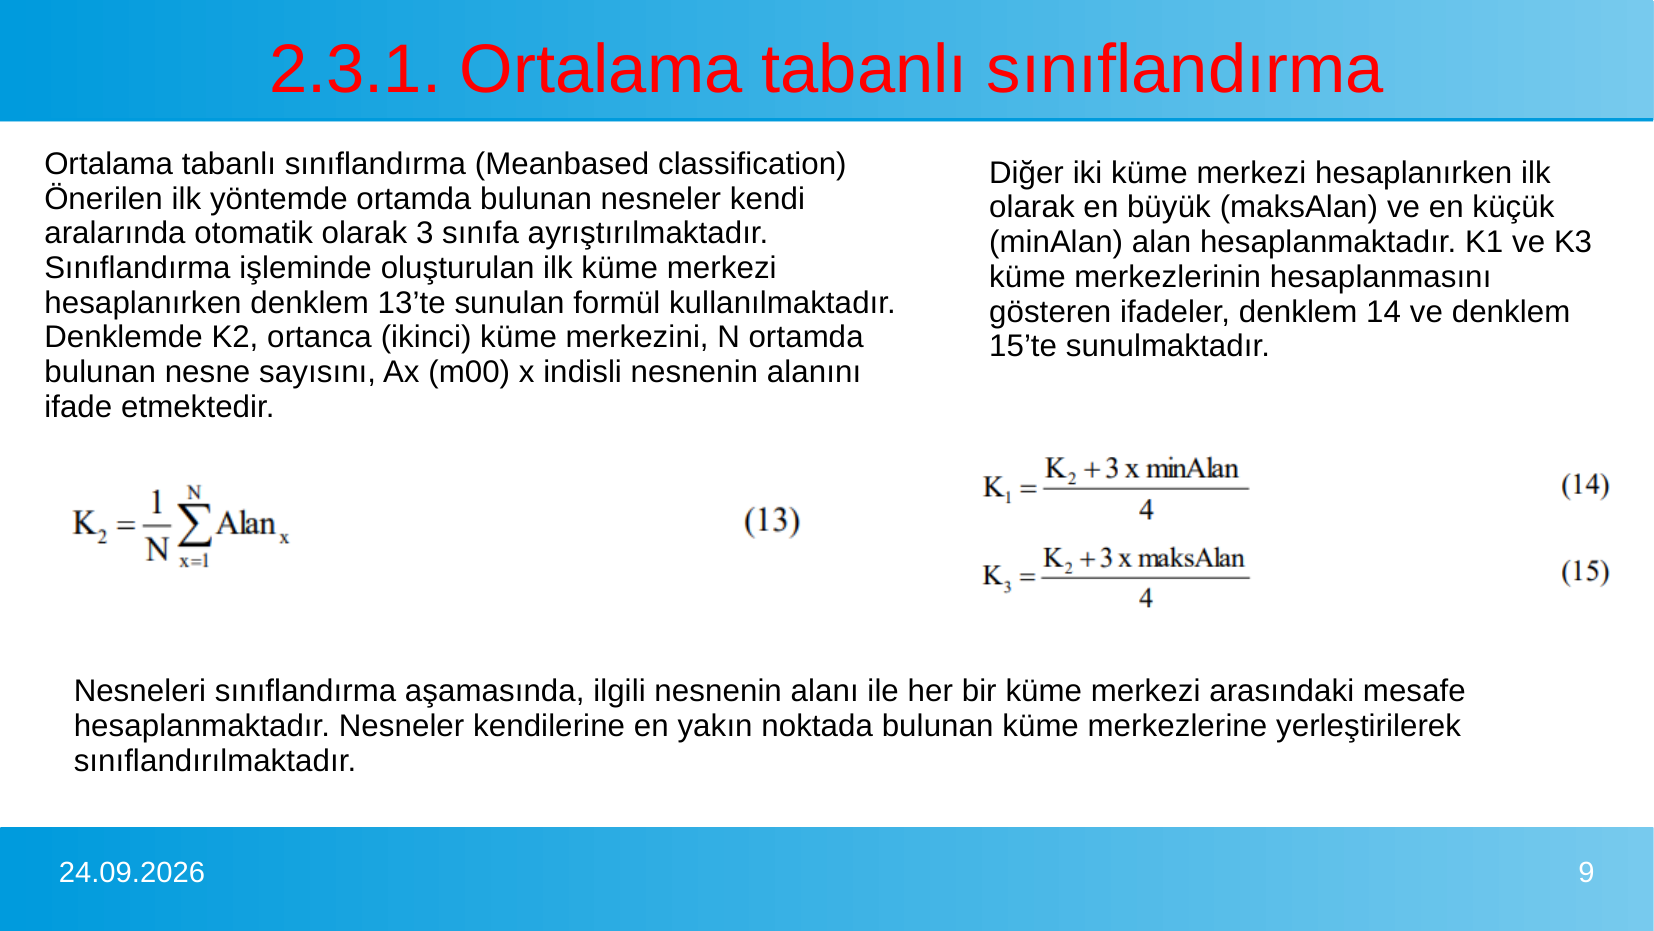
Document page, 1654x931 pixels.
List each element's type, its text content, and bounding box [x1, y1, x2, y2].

text_box Nesneleri sınıflandırma aşamasında, ilgili nesnenin alanı ile her bir küme merkezi arasındaki mesafe hesaplanmaktadır. Nesneler kendilerine en yakın noktada bulunan küme merkezlerine yerleştirilerek sınıflandırılmaktadır. [59, 666, 1595, 931]
text_box Ortalama tabanlı sınıflandırma (Meanbased classification) Önerilen ilk yöntemde ortamda bulunan nesneler kendi aralarında otomatik olarak 3 sınıfa ayrıştırılmaktadır. Sınıflandırma işleminde oluşturulan ilk küme merkezi hesaplanırken denklem 13’te sunulan formül kullanılmaktadır. Denklemde K2, ortanca (ikinci) küme merkezini, N ortamda bulunan nesne sayısını, Ax (m00) x indisli nesnenin alanını ifade etmektedir. [29, 138, 945, 502]
picture [944, 429, 1654, 621]
text_box Diğer iki küme merkezi hesaplanırken ilk olarak en büyük (maksAlan) ve en küçük (minAlan) alan hesaplanmaktadır. K1 ve K3 küme merkezlerinin hesaplanmasını gösteren ifadeler, denklem 14 ve denklem 15’te sunulmaktadır. [974, 147, 1625, 429]
picture [29, 460, 869, 591]
title 2.3.1. Ortalama tabanlı sınıflandırma [59, 29, 1595, 108]
